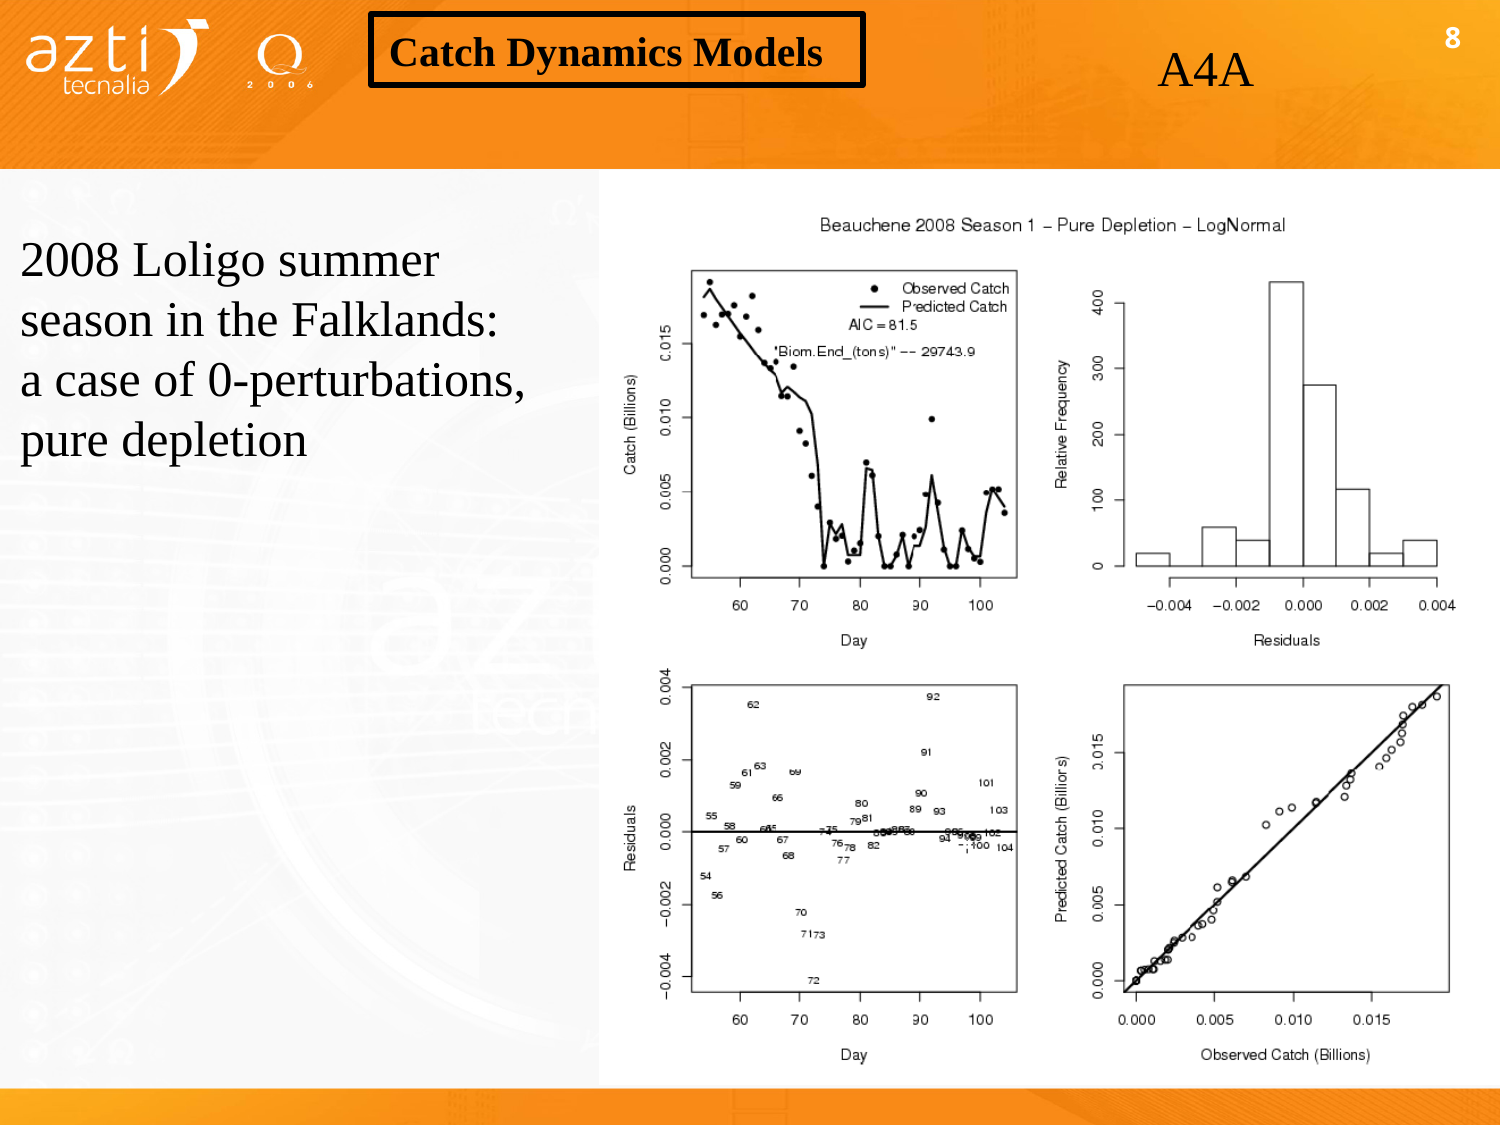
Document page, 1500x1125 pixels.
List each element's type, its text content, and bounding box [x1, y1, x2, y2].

text_box 2008 Loligo summer season in the Falklands: a case of 0-perturbations, pure depletion [5, 219, 542, 475]
picture [0, 0, 1500, 1125]
text_box Catch Dynamics Models [371, 13, 863, 86]
text_box A4A [1142, 28, 1270, 104]
